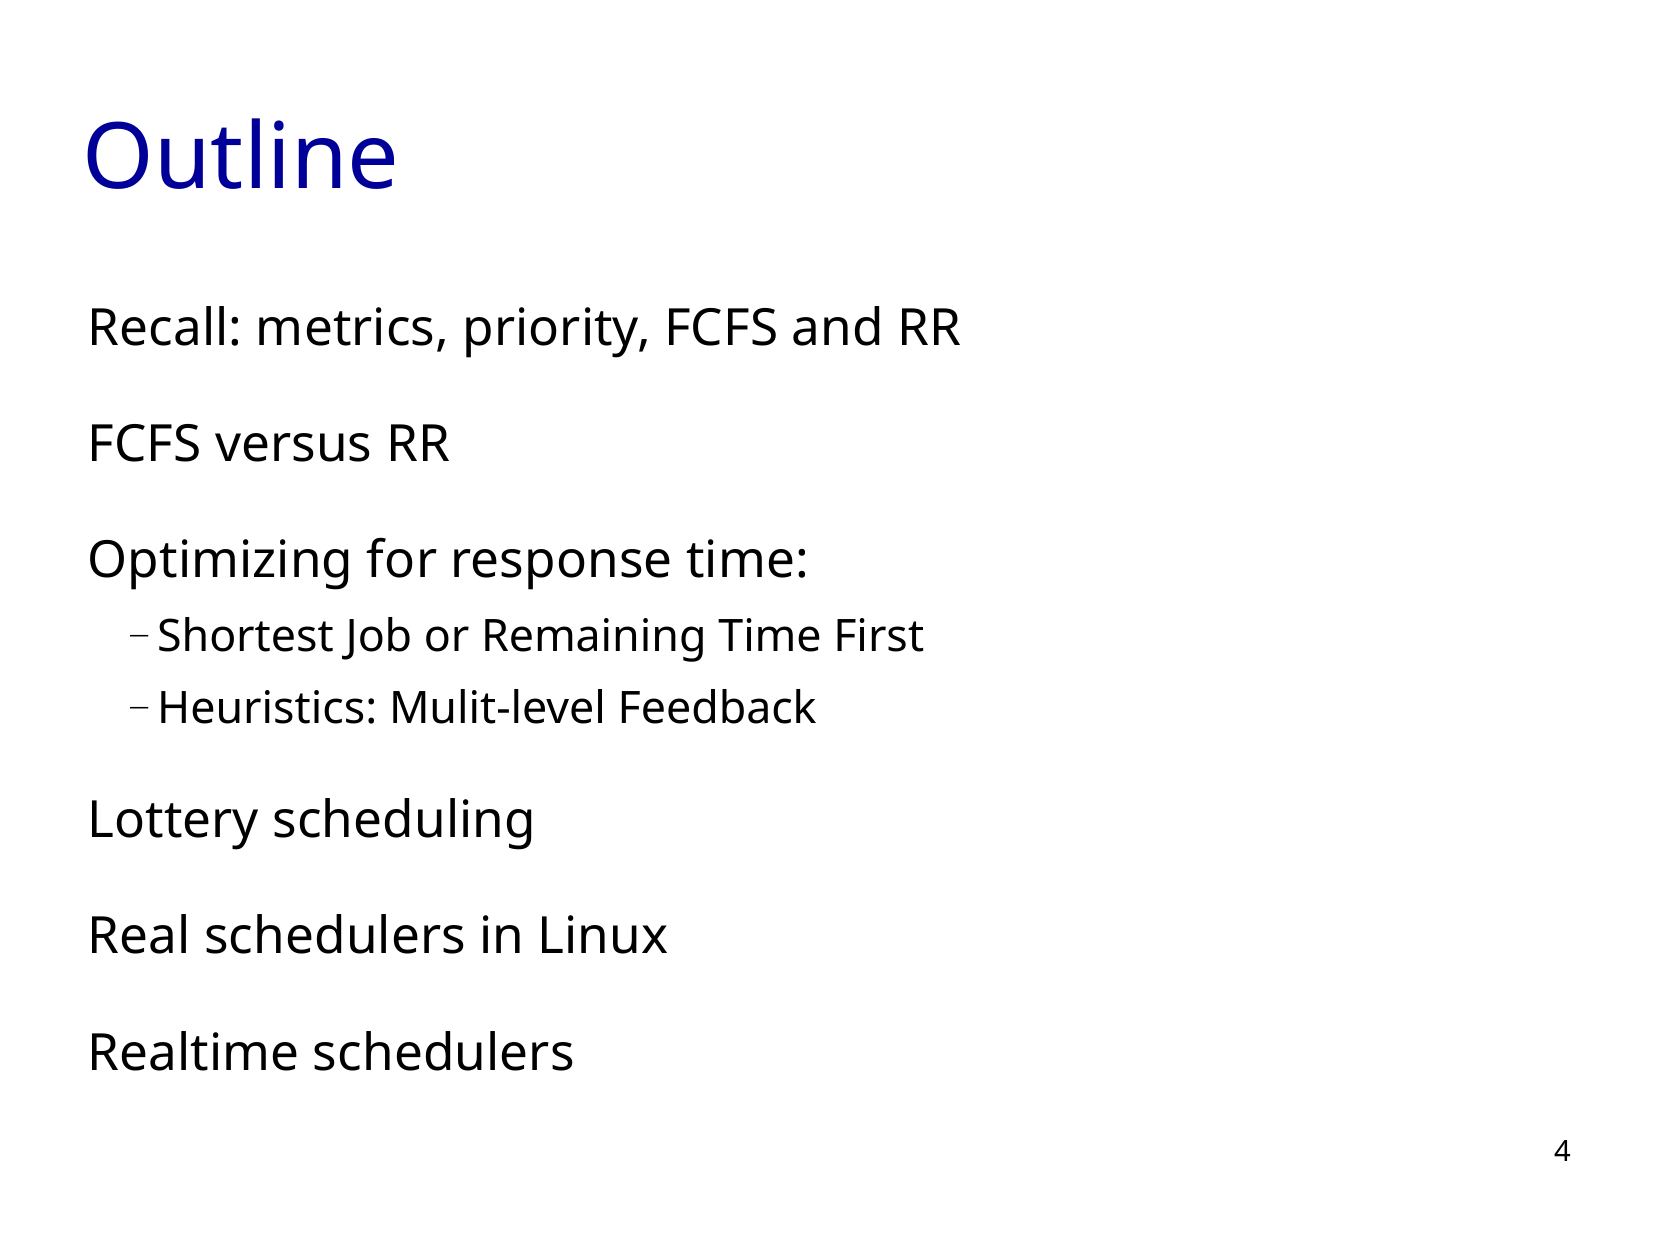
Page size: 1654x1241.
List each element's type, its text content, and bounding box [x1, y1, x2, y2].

list Recall: metrics, priority, FCFS and RR FCFS versus RR Optimizing for response time: Shortest Job or Remaining Time First Heuristics: Mulit-level Feedback Lottery scheduling Real schedulers in Linux Realtime schedulers [60, 290, 1571, 1096]
title Outline [82, 49, 1571, 257]
